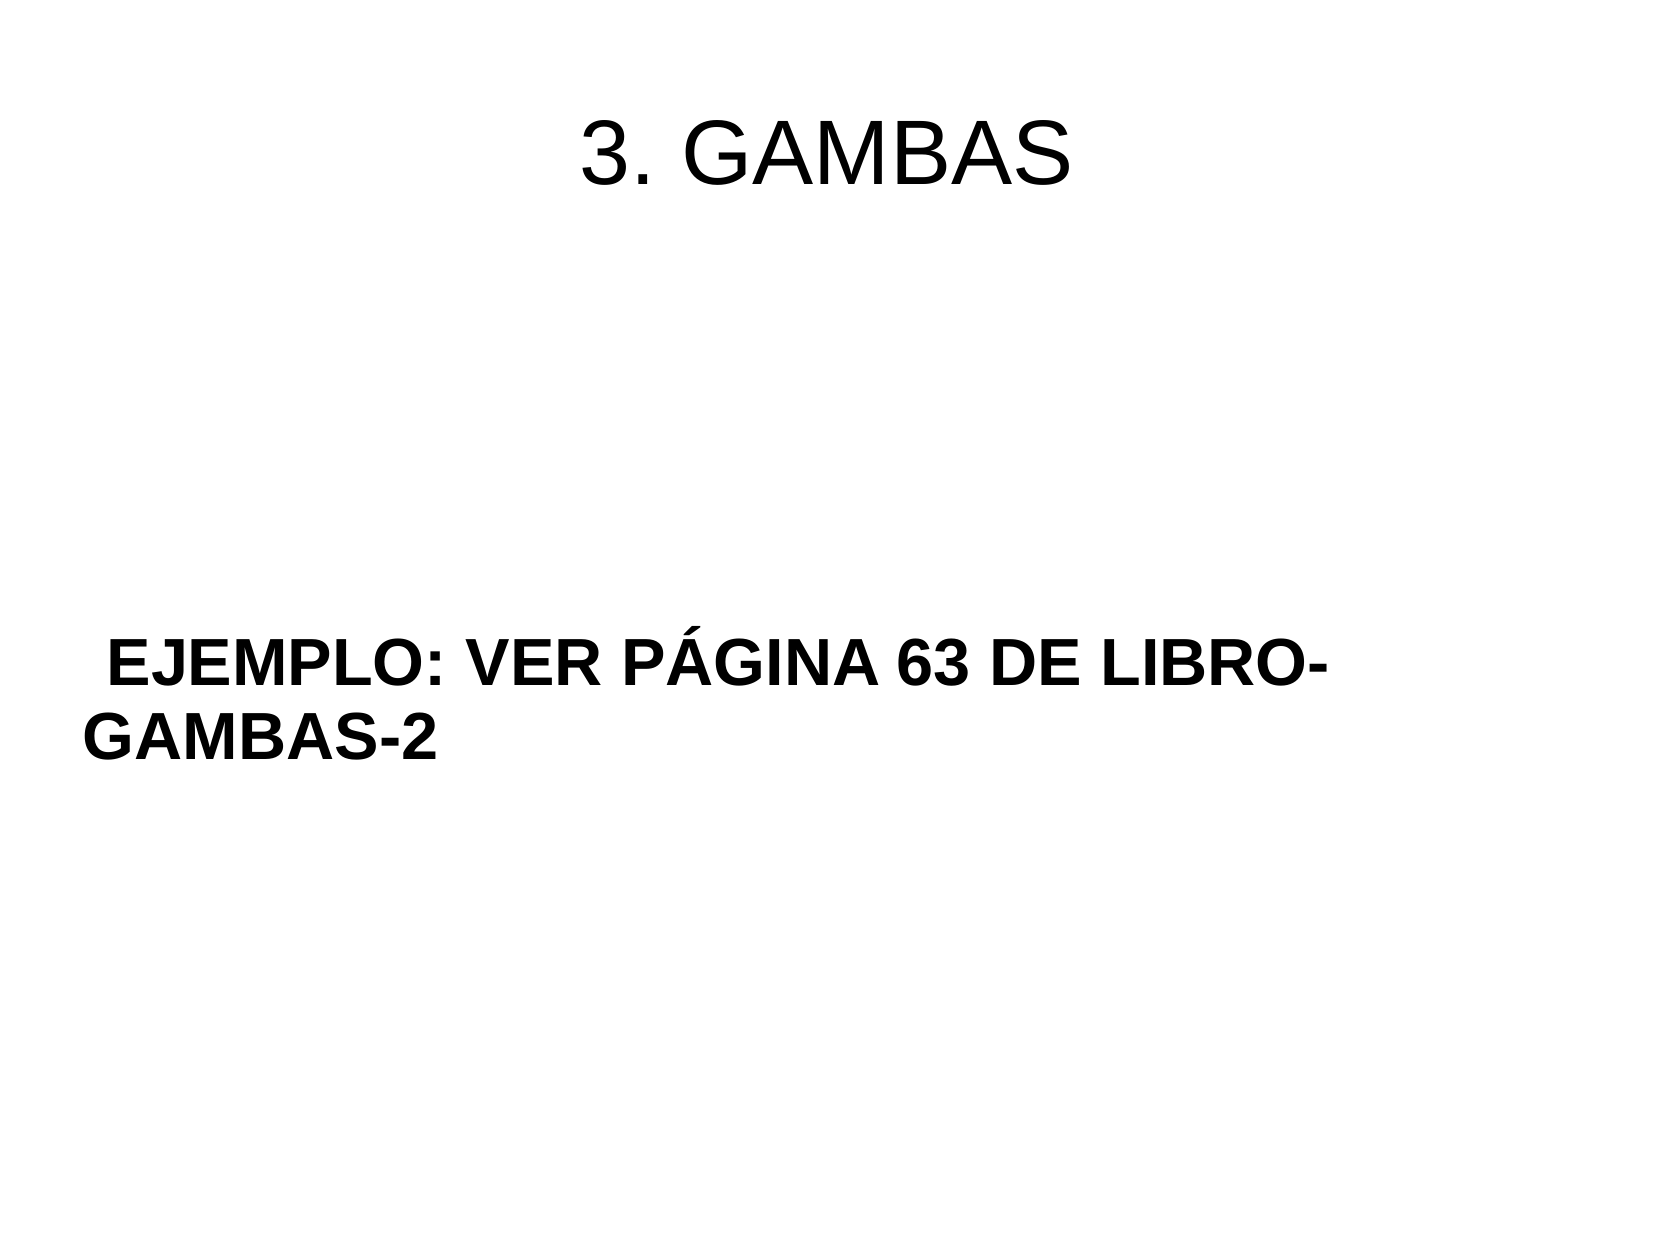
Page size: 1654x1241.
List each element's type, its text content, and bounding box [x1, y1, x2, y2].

title 3. GAMBAS [82, 49, 1571, 257]
subtitle EJEMPLO: VER PÁGINA 63 DE LIBRO-GAMBAS-2 [82, 290, 1571, 1109]
